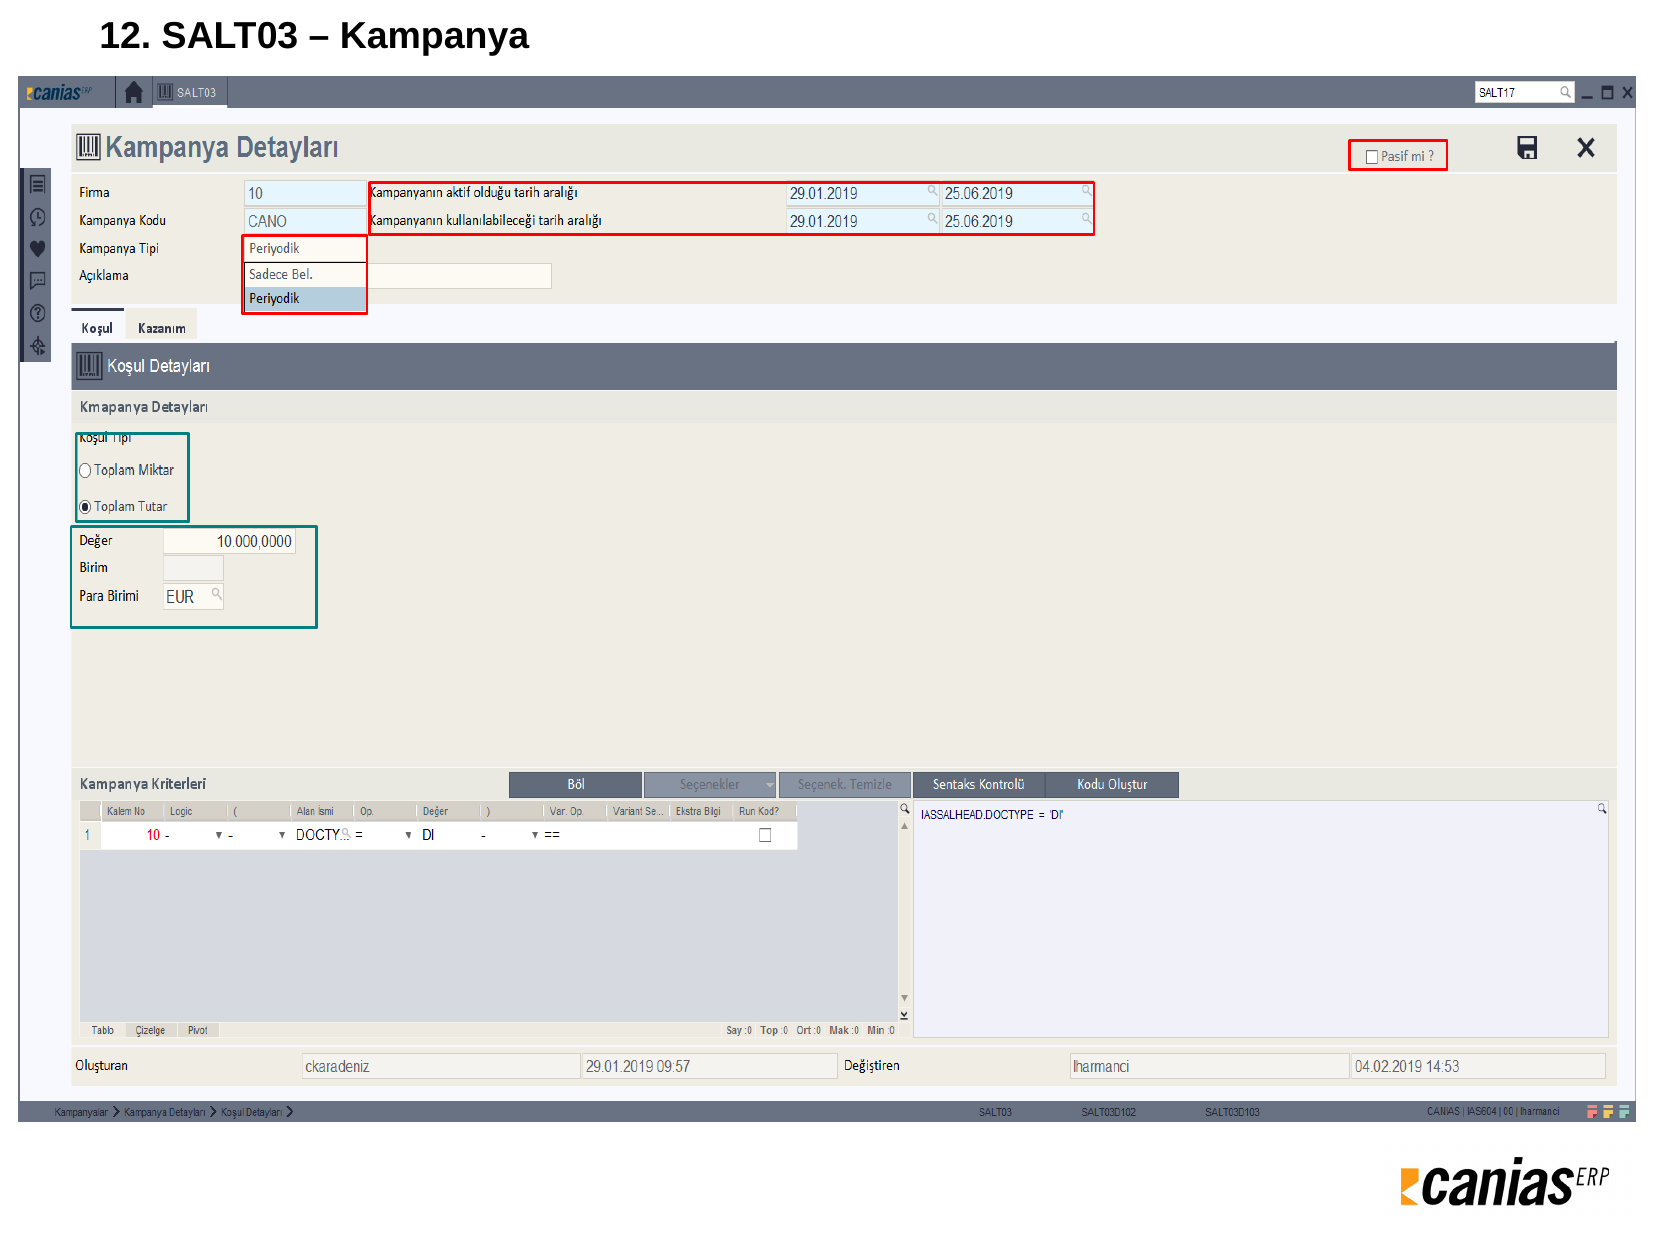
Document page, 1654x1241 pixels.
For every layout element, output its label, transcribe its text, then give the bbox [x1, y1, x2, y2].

text_box 12. SALT03 – Kampanya [10, 6, 1625, 65]
picture [1375, 1139, 1635, 1223]
picture [18, 76, 1636, 1123]
